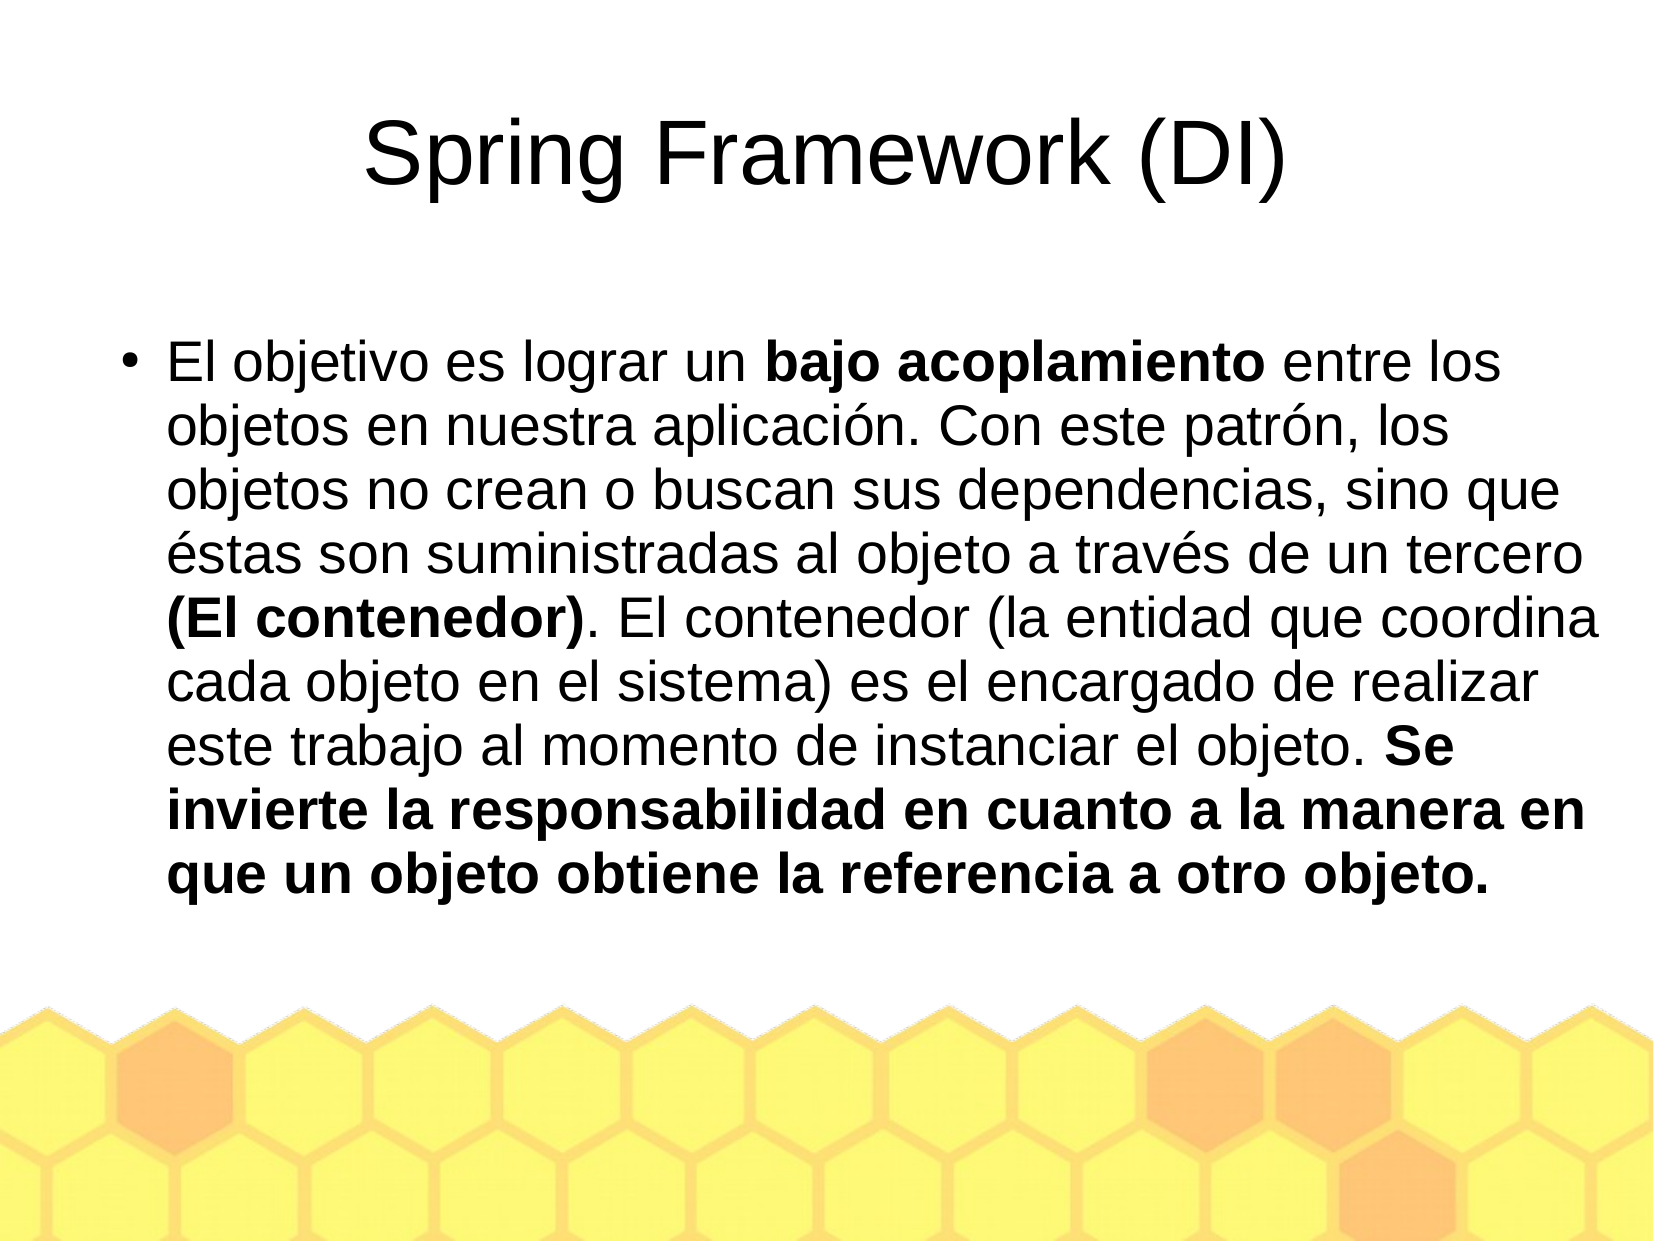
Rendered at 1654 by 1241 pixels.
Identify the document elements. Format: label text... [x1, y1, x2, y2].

list El objetivo es lograr un bajo acoplamiento entre los objetos en nuestra aplicación. Con este patrón, los objetos no crean o buscan sus dependencias, sino que éstas son suministradas al objeto a través de un tercero (El contenedor). El contenedor (la entidad que coordina cada objeto en el sistema) es el encargado de realizar este trabajo al momento de instanciar el objeto. Se invierte la responsabilidad en cuanto a la manera en que un objeto obtiene la referencia a otro objeto. [105, 240, 1621, 960]
picture [0, 1001, 1654, 1241]
title Spring Framework (DI) [82, 49, 1571, 257]
